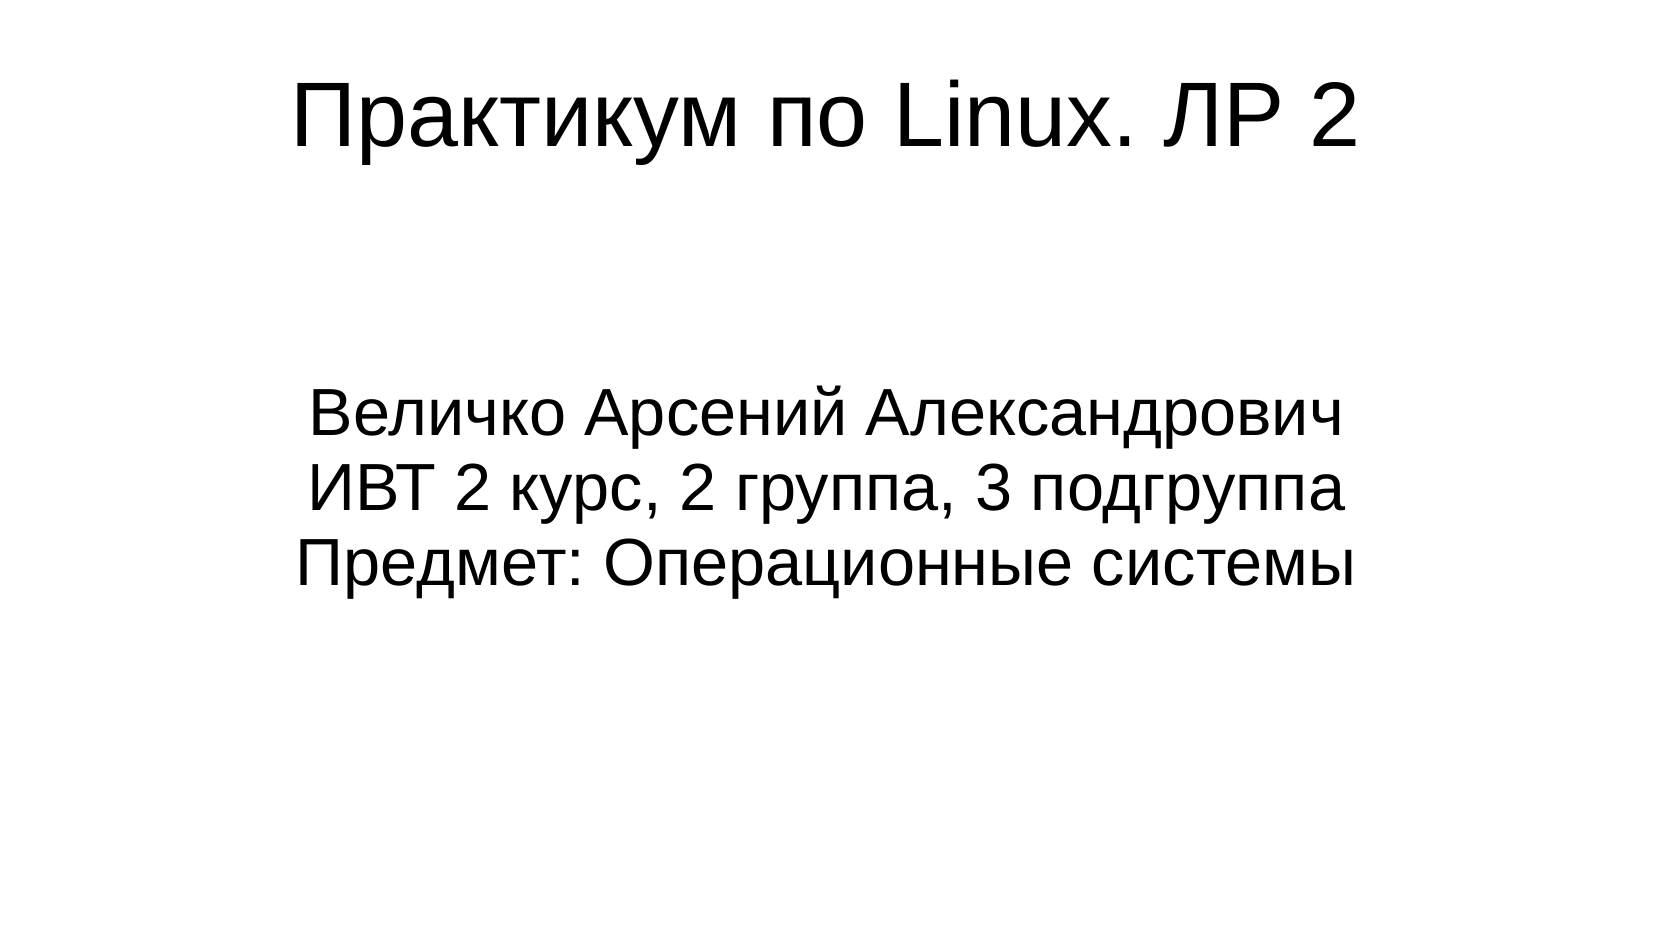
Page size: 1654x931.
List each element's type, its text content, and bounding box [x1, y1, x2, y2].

subtitle Величко Арсений Александрович ИВТ 2 курс, 2 группа, 3 подгруппа Предмет: Операционные системы [82, 217, 1571, 758]
title Практикум по Linux. ЛР 2 [82, 37, 1571, 193]
